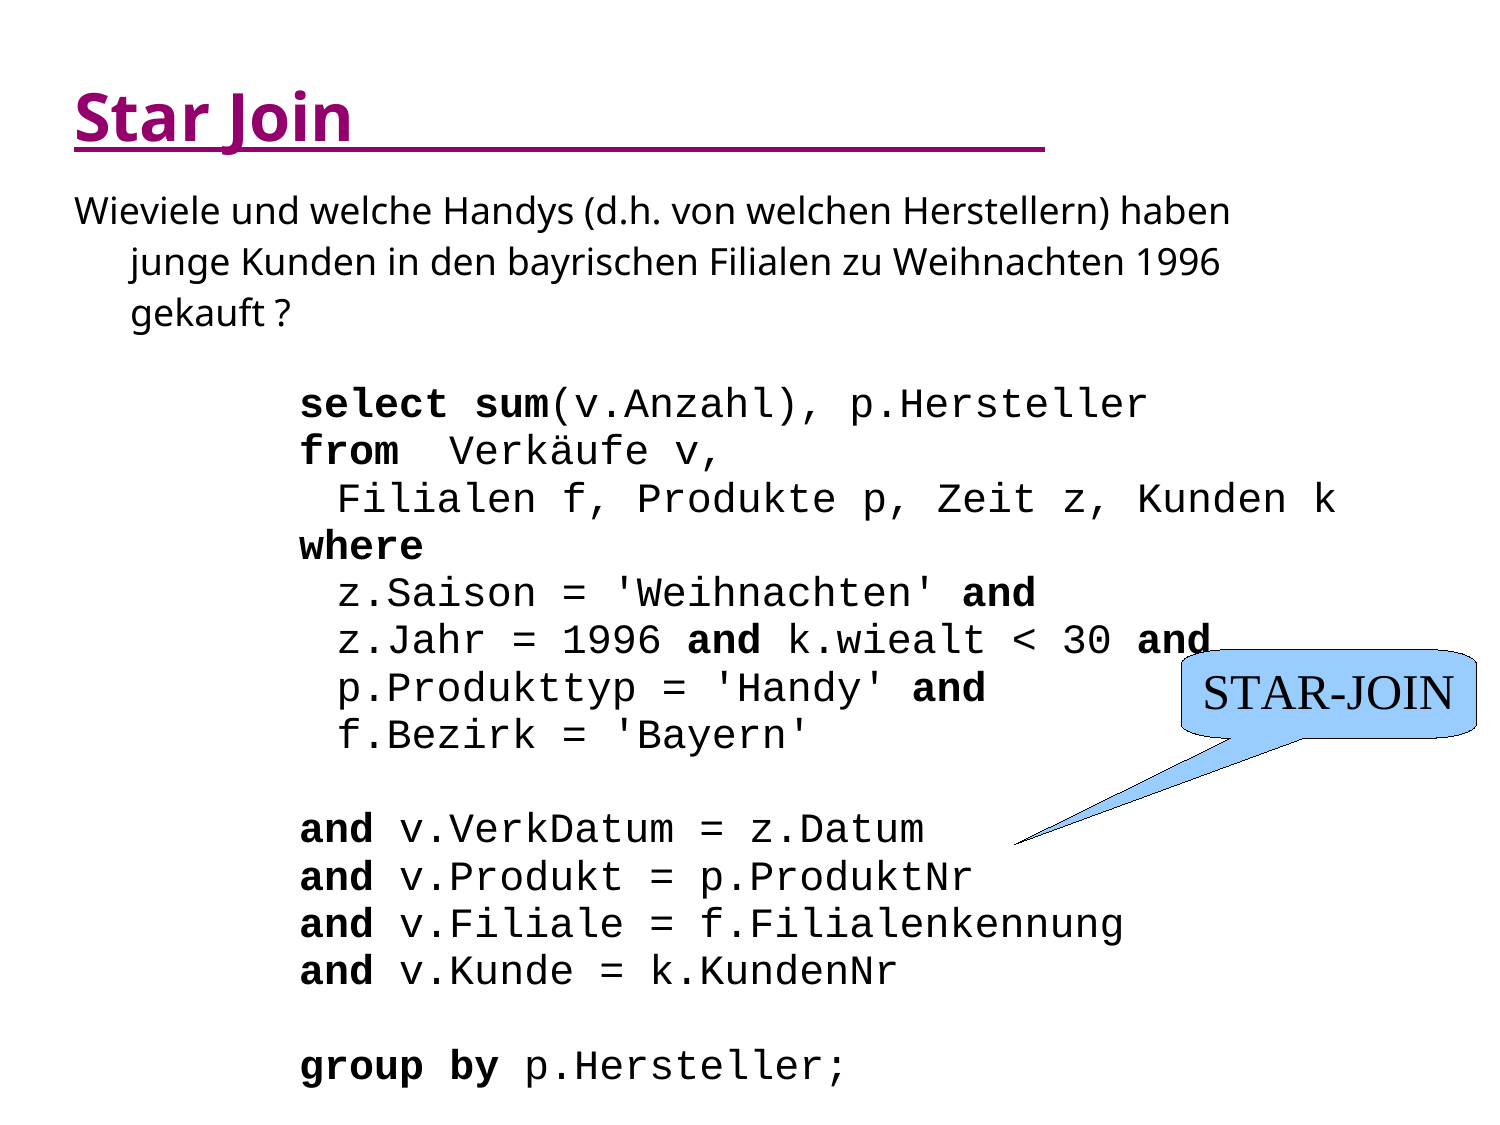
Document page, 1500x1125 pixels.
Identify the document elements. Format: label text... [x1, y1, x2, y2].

title Star Join [59, 25, 1335, 177]
list Wieviele und welche Handys (d.h. von welchen Herstellern) haben junge Kunden in den bayrischen Filialen zu Weihnachten 1996 gekauft ? select sum(v.Anzahl), p.Hersteller from Verkäufe v, Filialen f, Produkte p, Zeit z, Kunden k where z.Saison = 'Weihnachten' and z.Jahr = 1996 and k.wiealt < 30 and p.Produkttyp = 'Handy' and f.Bezirk = 'Bayern' and v.VerkDatum = z.Datum and v.Produkt = p.ProduktNr and v.Filiale = f.Filialenkennung and v.Kunde = k.KundenNr group by p.Hersteller; [59, 177, 1358, 1078]
text_box STAR-JOIN [1014, 649, 1477, 845]
